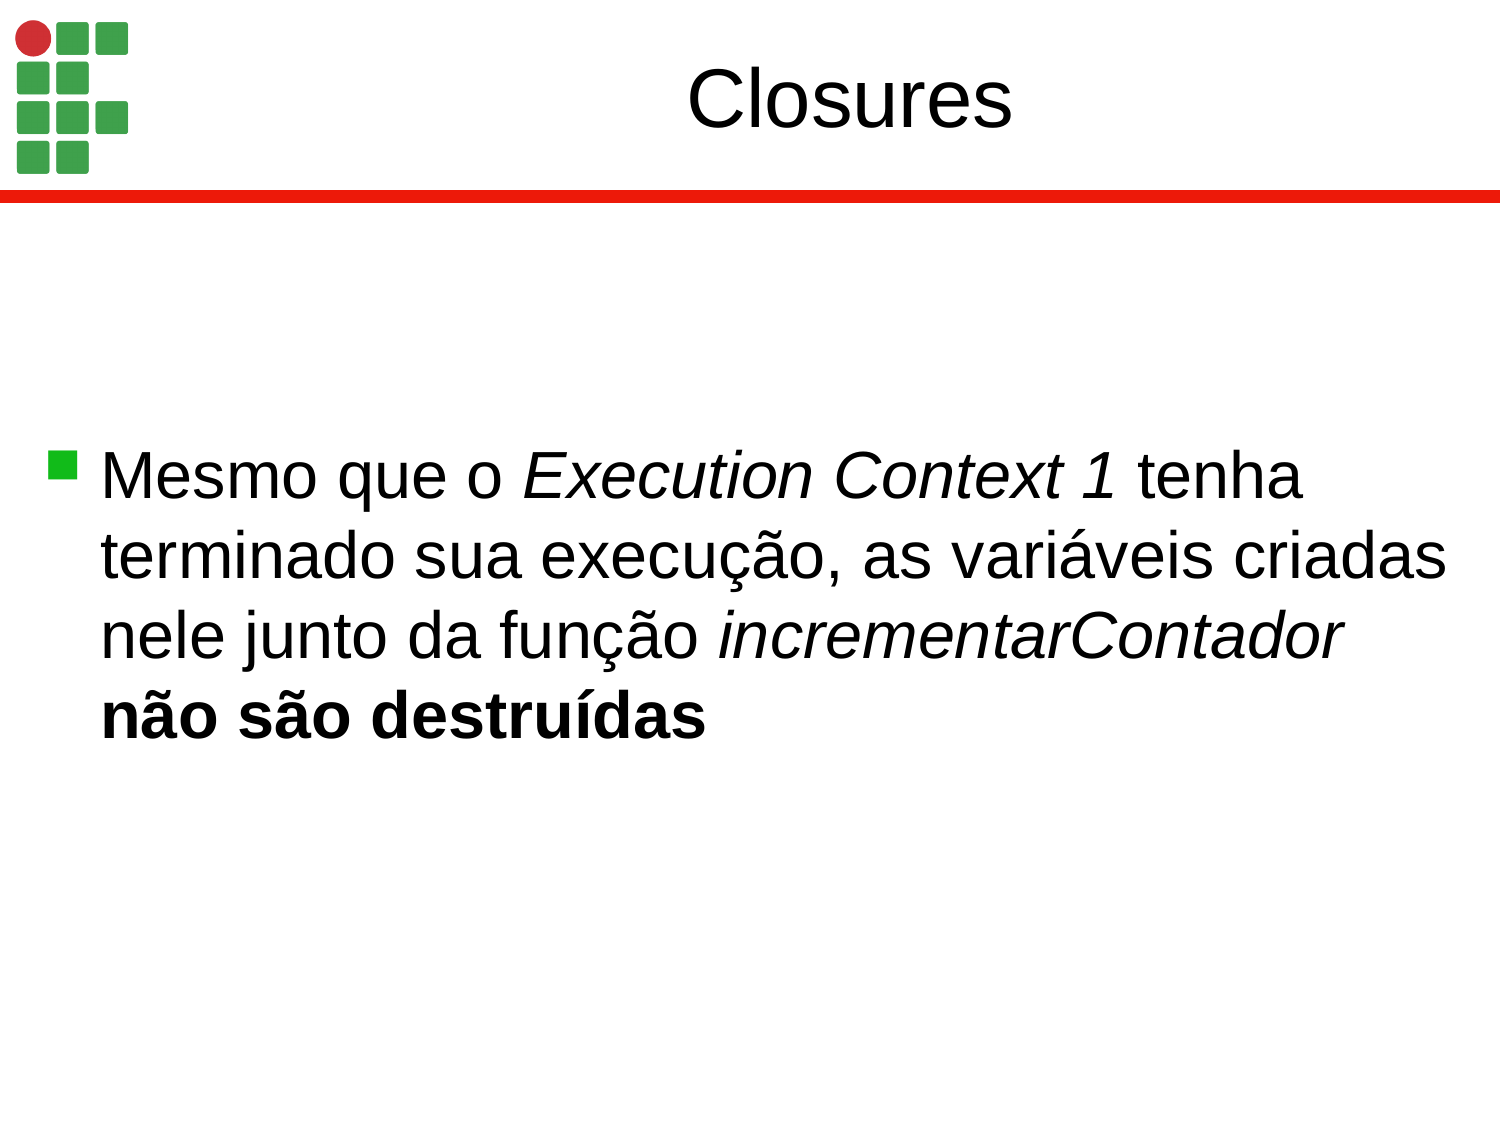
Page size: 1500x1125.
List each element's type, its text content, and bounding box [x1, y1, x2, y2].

list Mesmo que o Execution Context 1 tenha terminado sua execução, as variáveis criadas nele junto da função incrementarContador não são destruídas [29, 207, 1471, 1087]
picture [14, 16, 130, 178]
title Closures [230, 0, 1471, 202]
